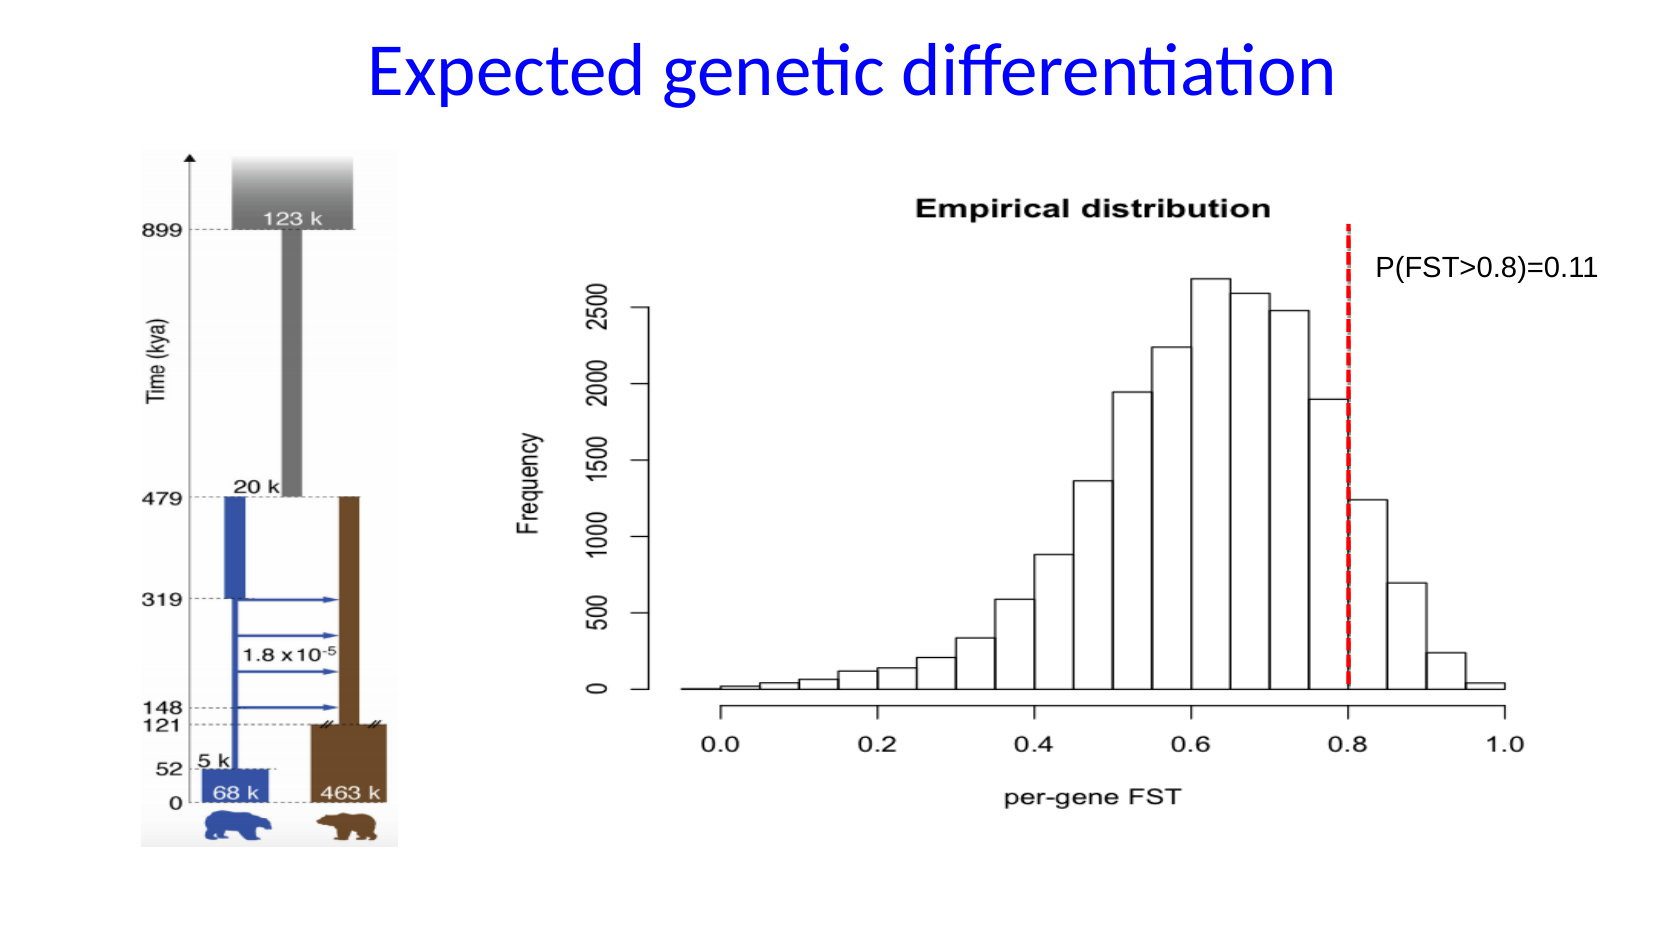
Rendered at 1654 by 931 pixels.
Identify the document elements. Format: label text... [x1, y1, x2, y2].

picture [511, 182, 1541, 818]
title Expected genetic differentiation [108, 2, 1597, 126]
picture [141, 147, 398, 847]
text_box P(FST>0.8)=0.11 [1360, 241, 1614, 291]
